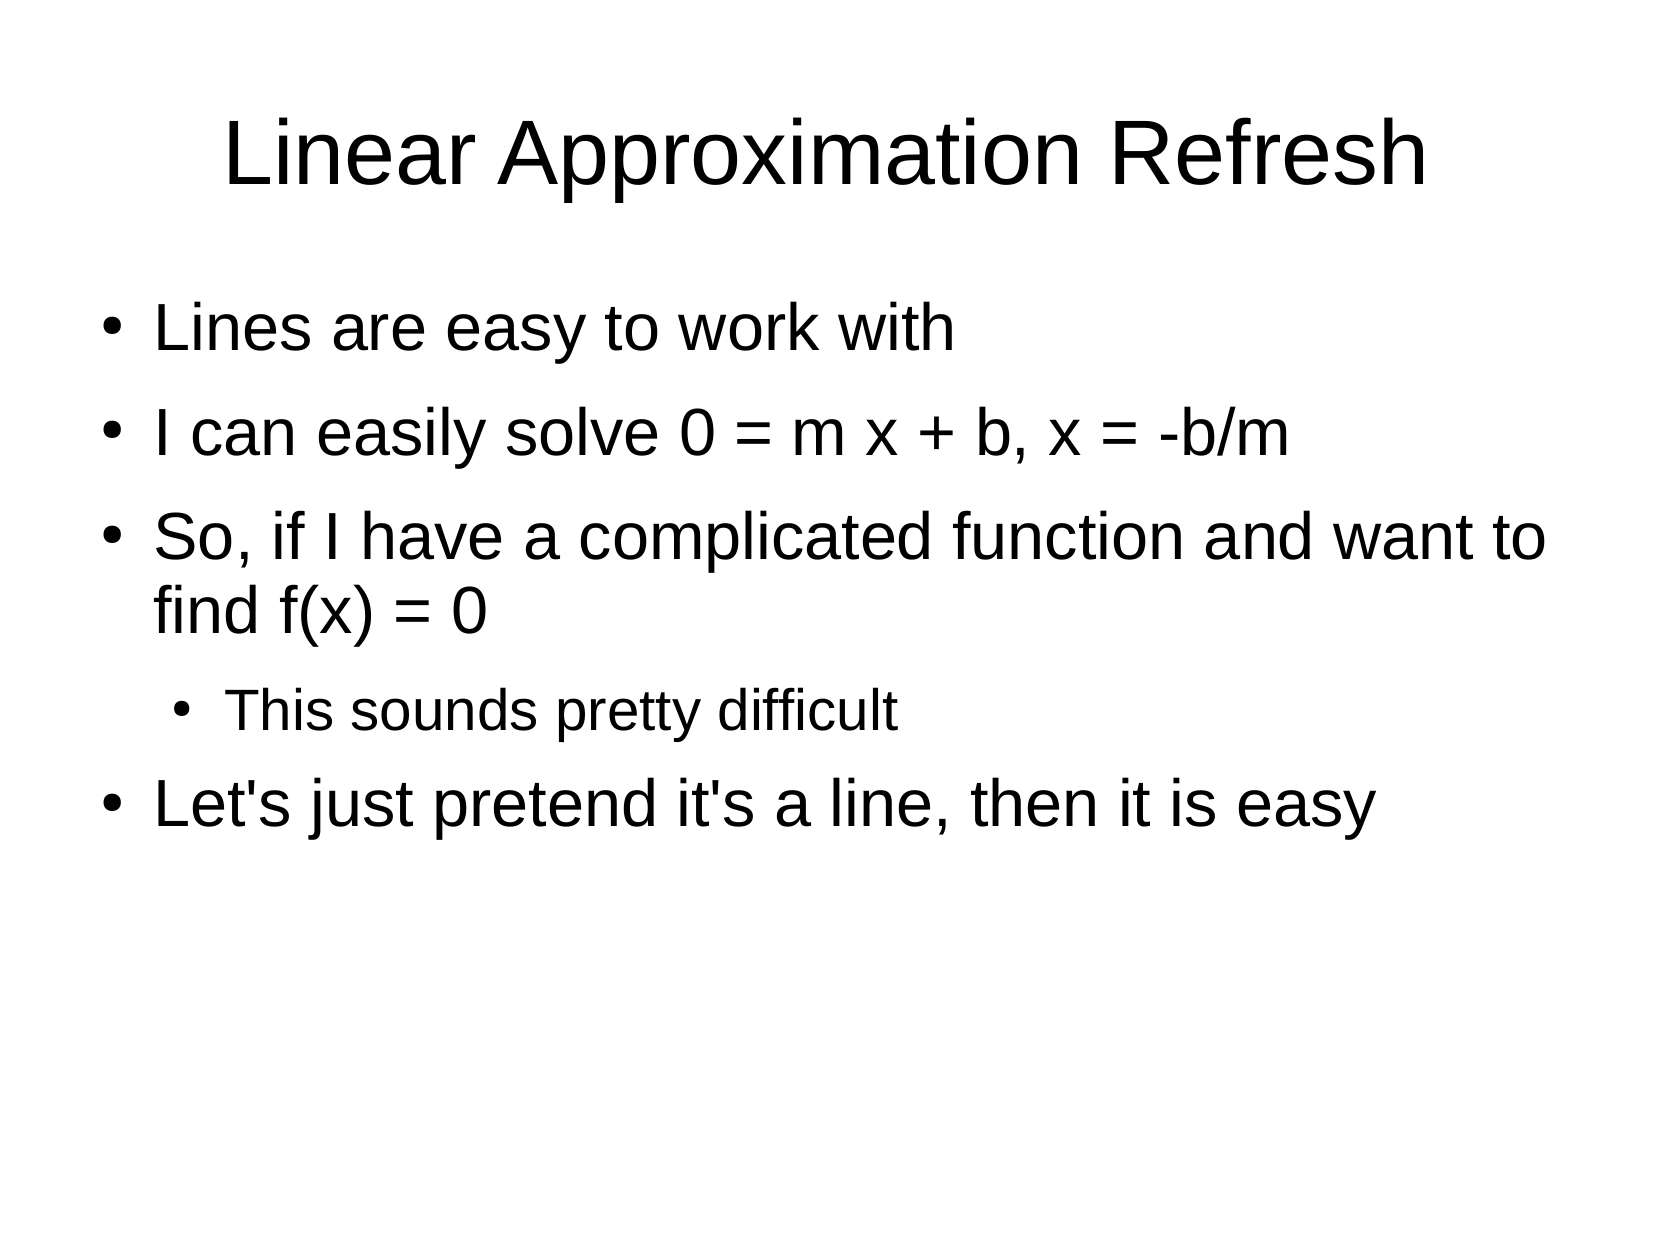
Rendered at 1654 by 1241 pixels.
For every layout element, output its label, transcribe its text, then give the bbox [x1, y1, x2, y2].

title Linear Approximation Refresh [82, 49, 1571, 257]
list Lines are easy to work with I can easily solve 0 = m x + b, x = -b/m So, if I have a complicated function and want to find f(x) = 0 This sounds pretty difficult Let's just pretend it's a line, then it is easy [82, 290, 1571, 1109]
